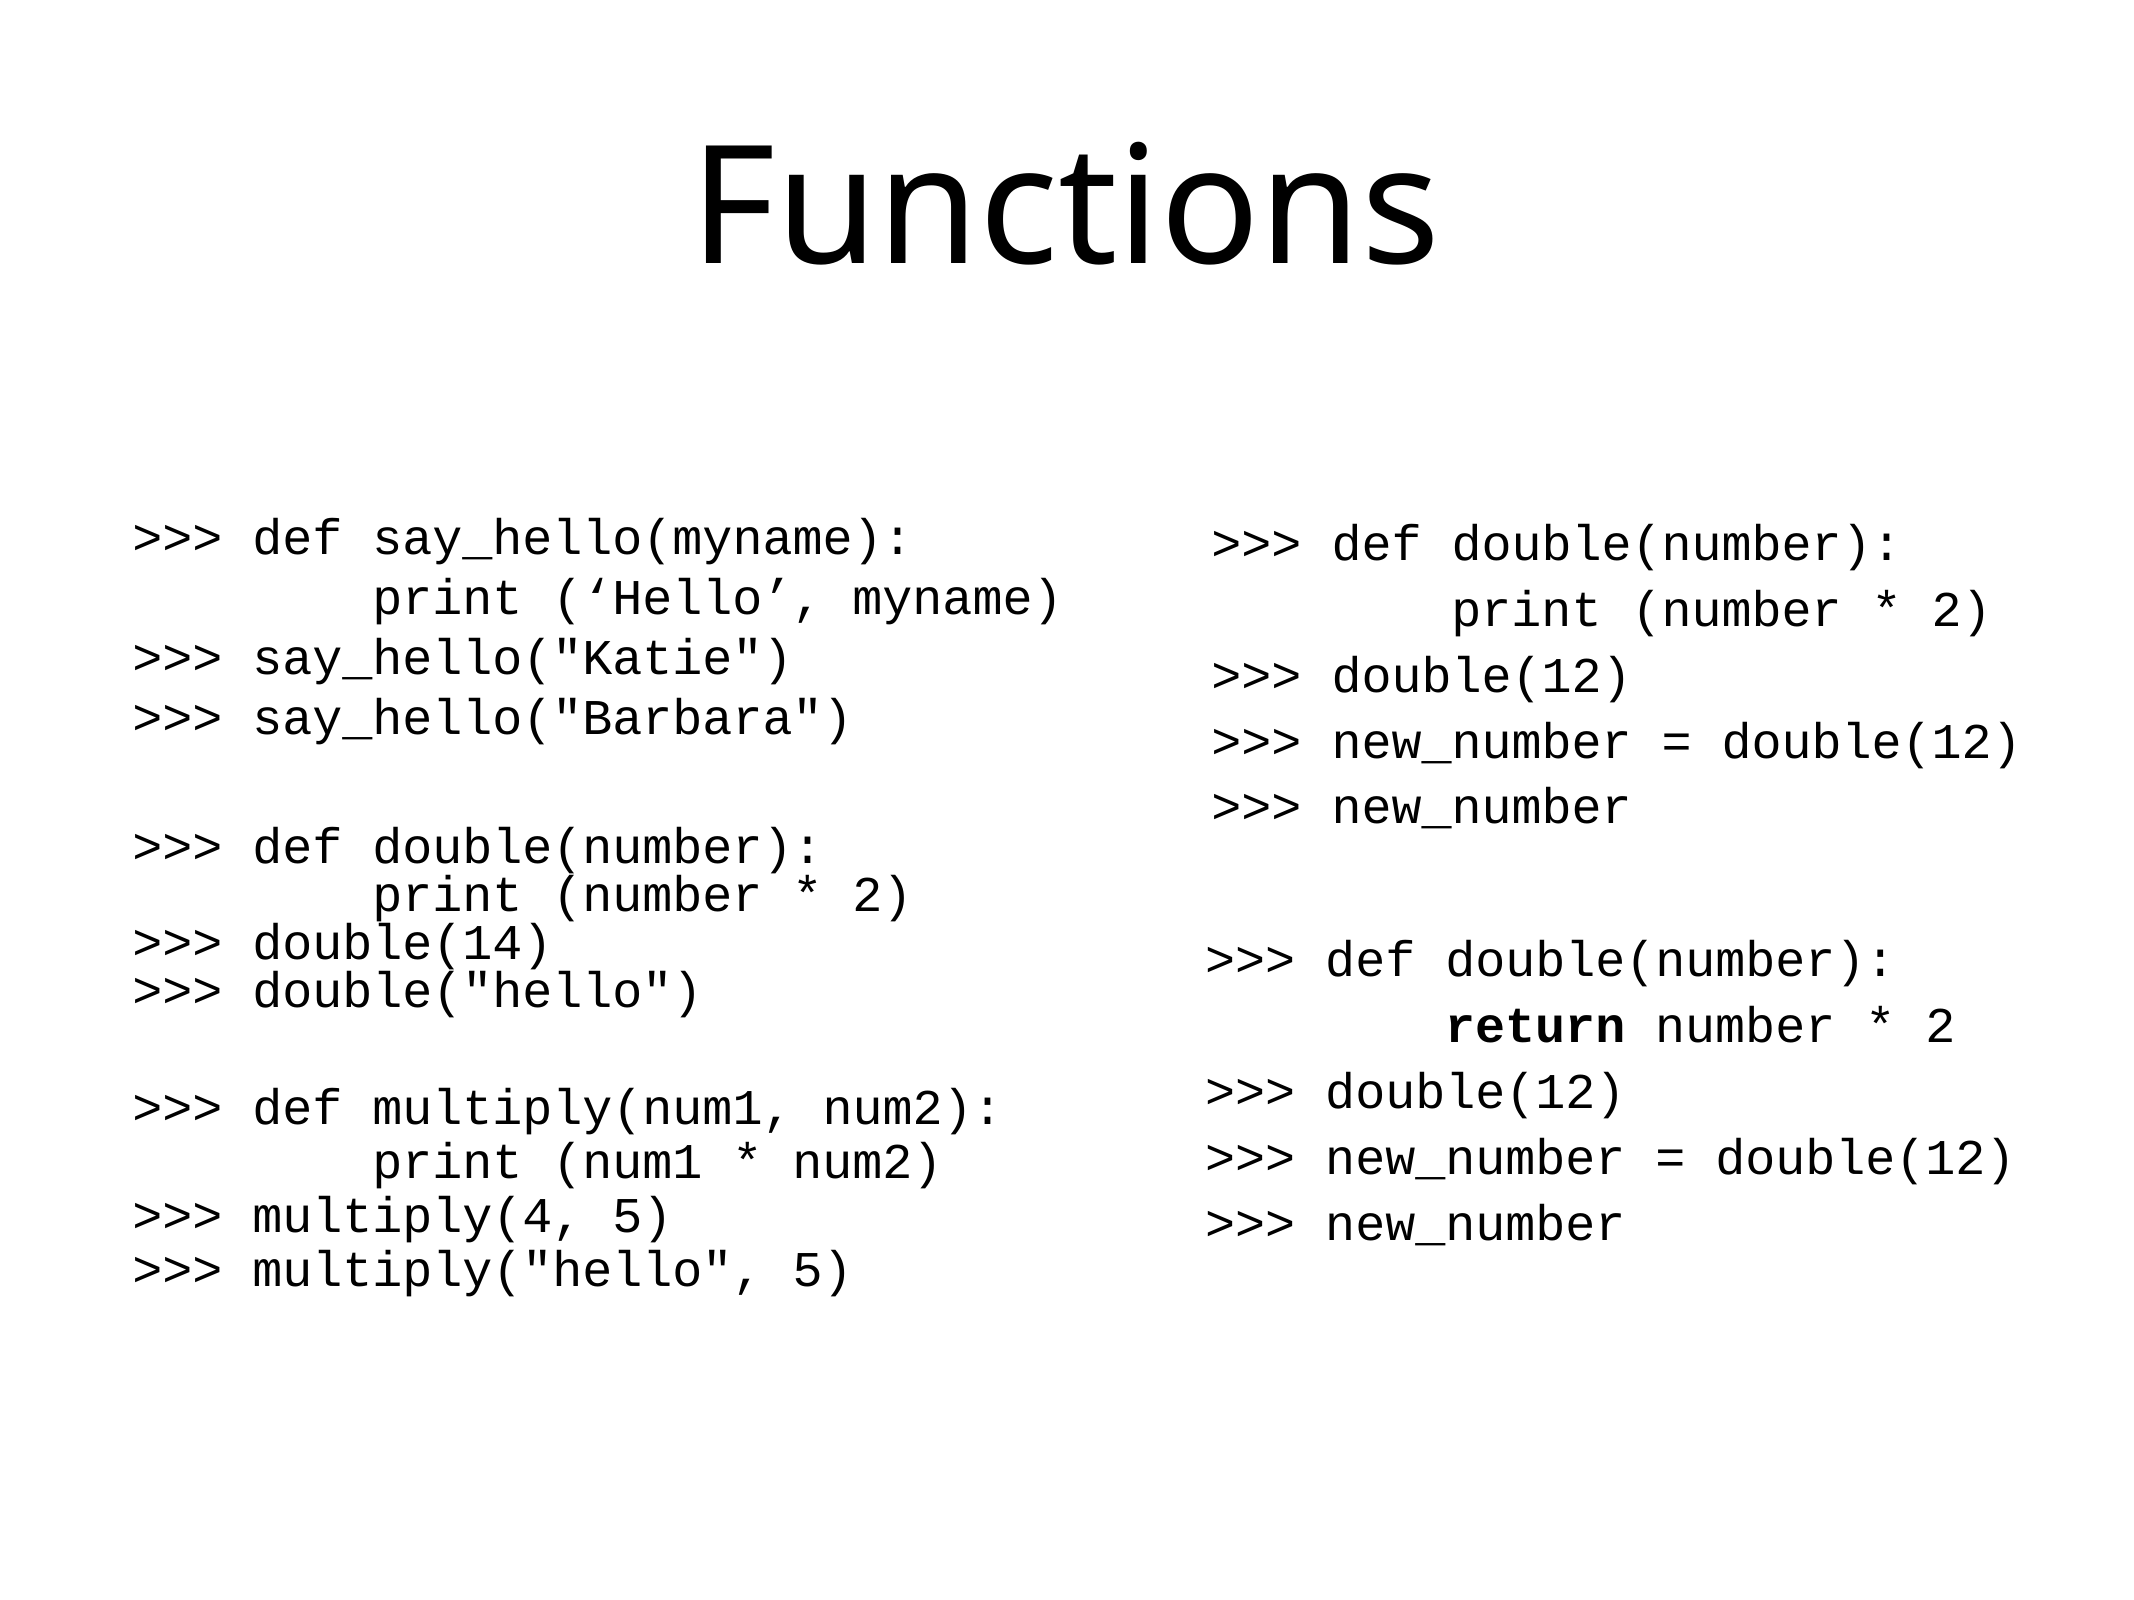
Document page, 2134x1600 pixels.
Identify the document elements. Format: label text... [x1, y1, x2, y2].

text_box >>> def double(number): print (number * 2) >>> double(12) >>> new_number = double(12) >>> new_number [1211, 504, 2068, 835]
text_box >>> def multiply(num1, num2): print (num1 * num2) >>> multiply(4, 5) >>> multiply("hello", 5) [132, 1081, 1043, 1298]
text_box >>> def double(number): print (number * 2) >>> double(14) >>> double("hello") [132, 824, 916, 1017]
text_box Functions [35, 41, 2096, 355]
text_box >>> def double(number): return number * 2 >>> double(12) >>> new_number = double(12) >>> new_number [1205, 920, 2068, 1251]
text_box >>> def say_hello(myname): print (‘Hello’, myname) >>> say_hello("Katie") >>> say_hello("Barbara") [132, 504, 1083, 745]
